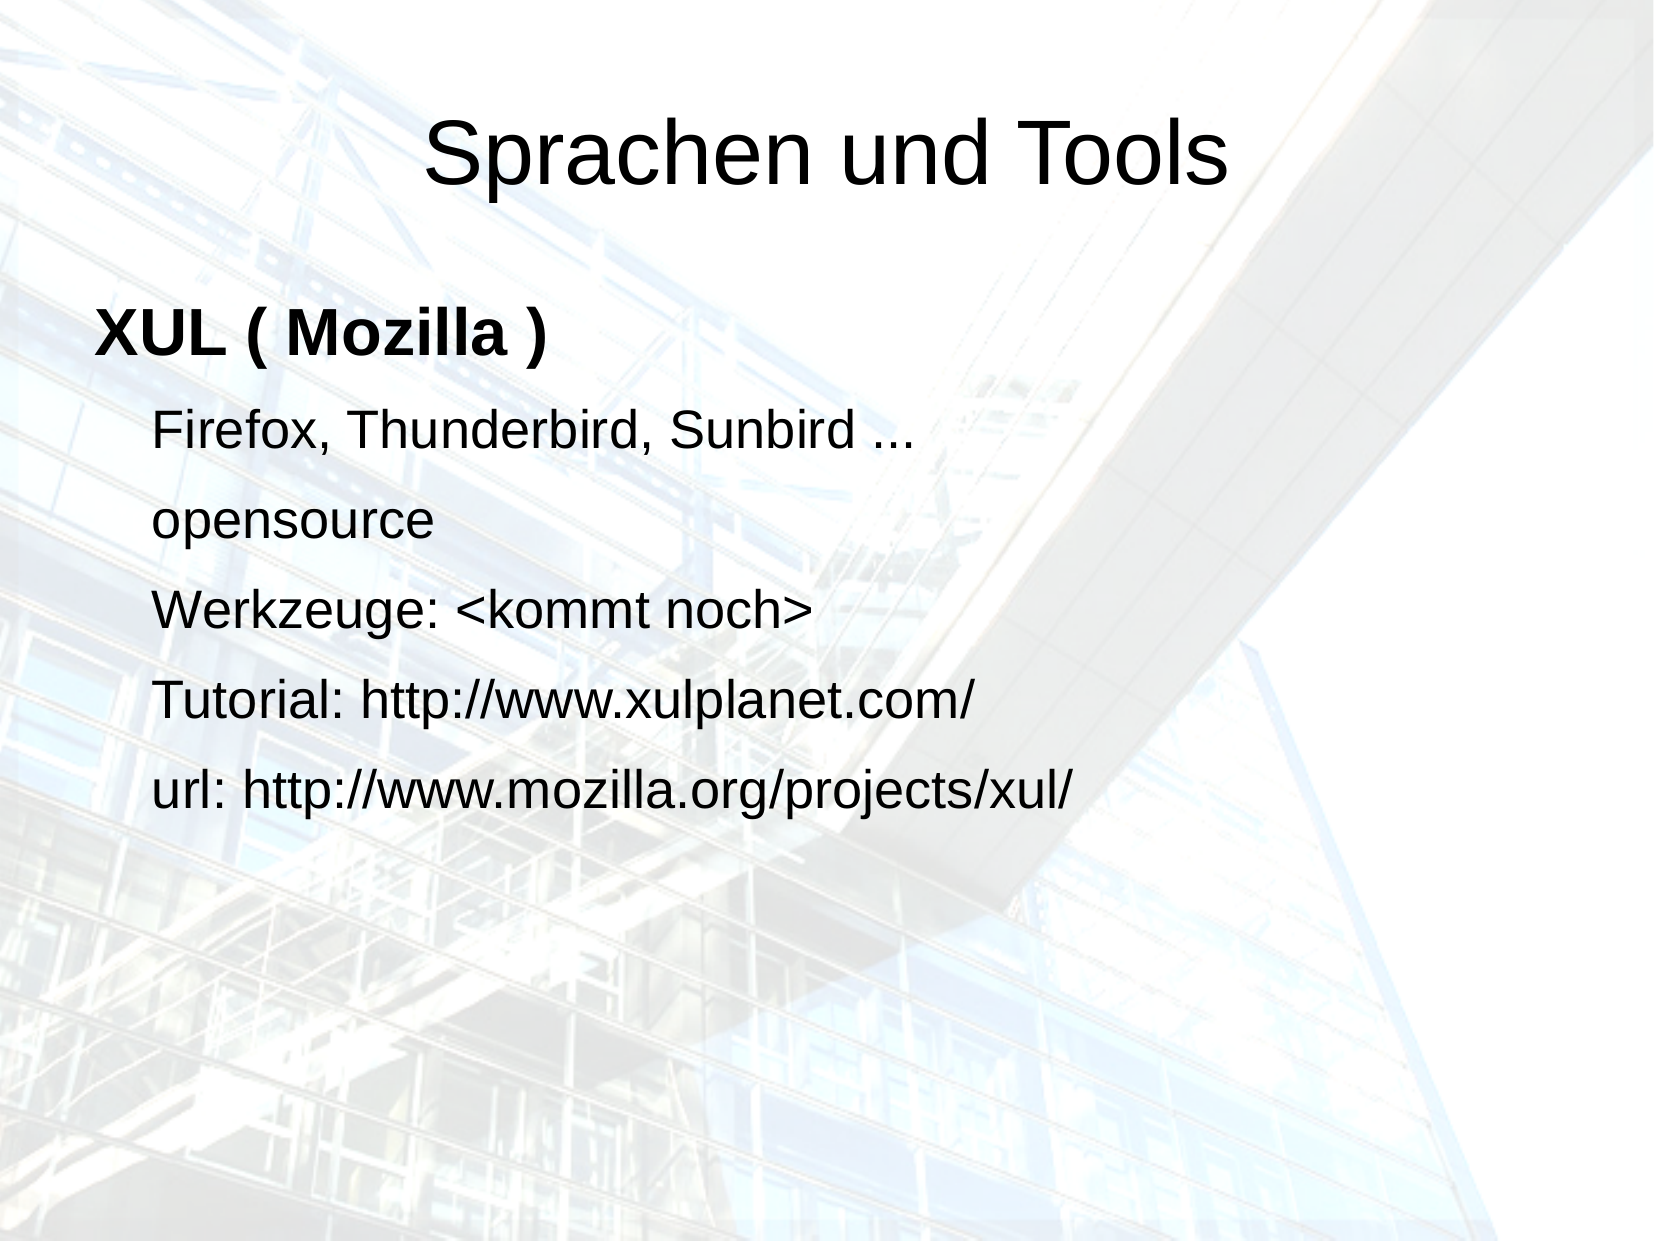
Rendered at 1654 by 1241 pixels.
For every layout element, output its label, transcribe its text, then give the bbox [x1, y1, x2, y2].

list XUL ( Mozilla ) Firefox, Thunderbird, Sunbird ... opensource Werkzeuge: <kommt noch> Tutorial: http://www.xulplanet.com/ url: http://www.mozilla.org/projects/xul/ [76, 295, 1565, 947]
title Sprachen und Tools [82, 56, 1571, 250]
picture [0, 0, 1654, 1241]
